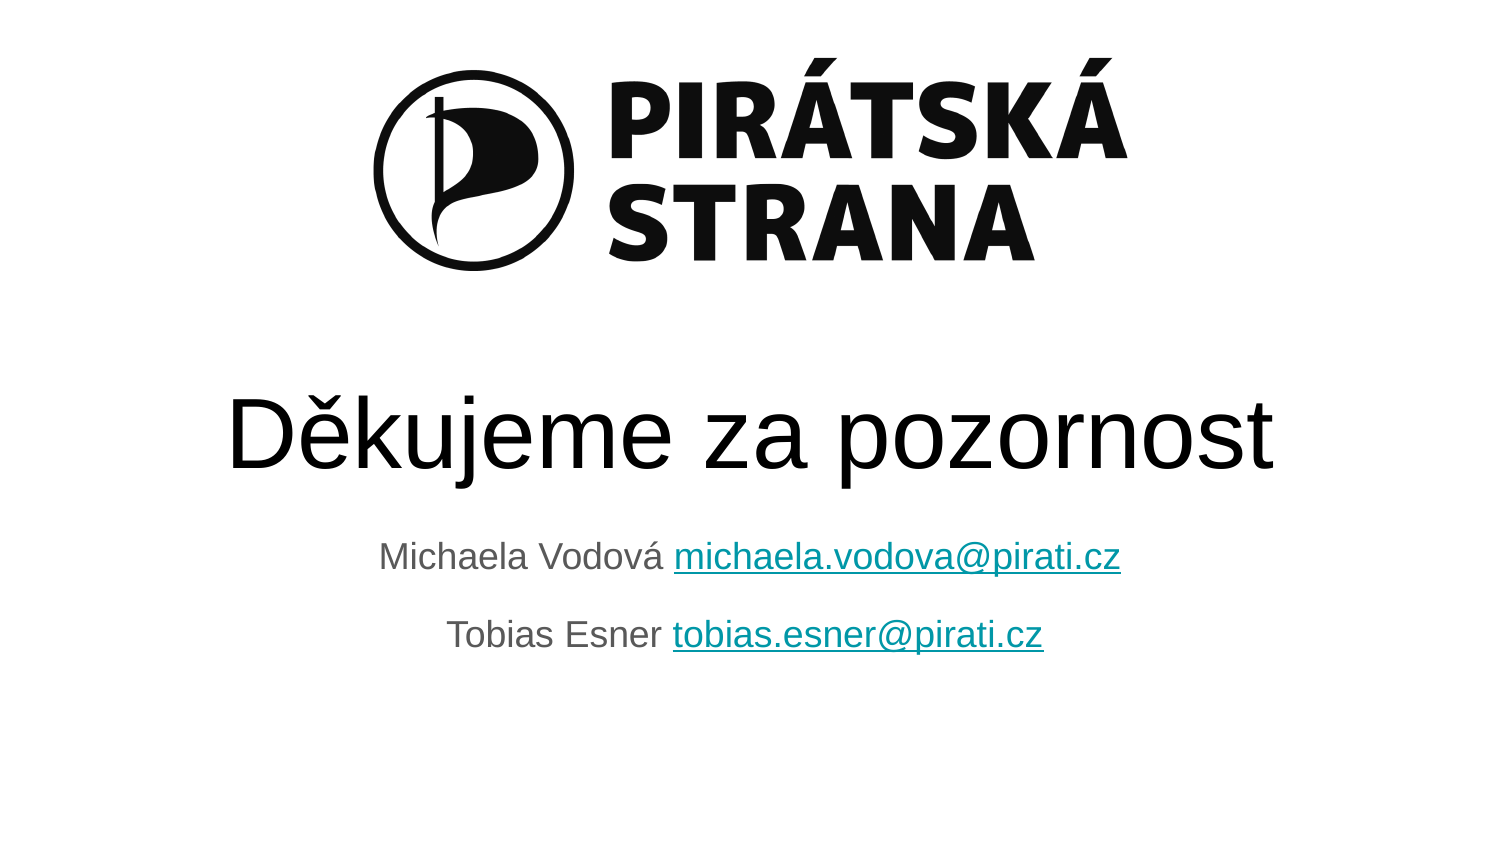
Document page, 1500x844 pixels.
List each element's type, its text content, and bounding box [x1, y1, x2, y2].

title Děkujeme za pozornost [51, 181, 1449, 504]
picture [351, 52, 1149, 278]
list Michaela Vodová michaela.vodova@pirati.cz Tobias Esner tobias.esner@pirati.cz [51, 517, 1449, 731]
